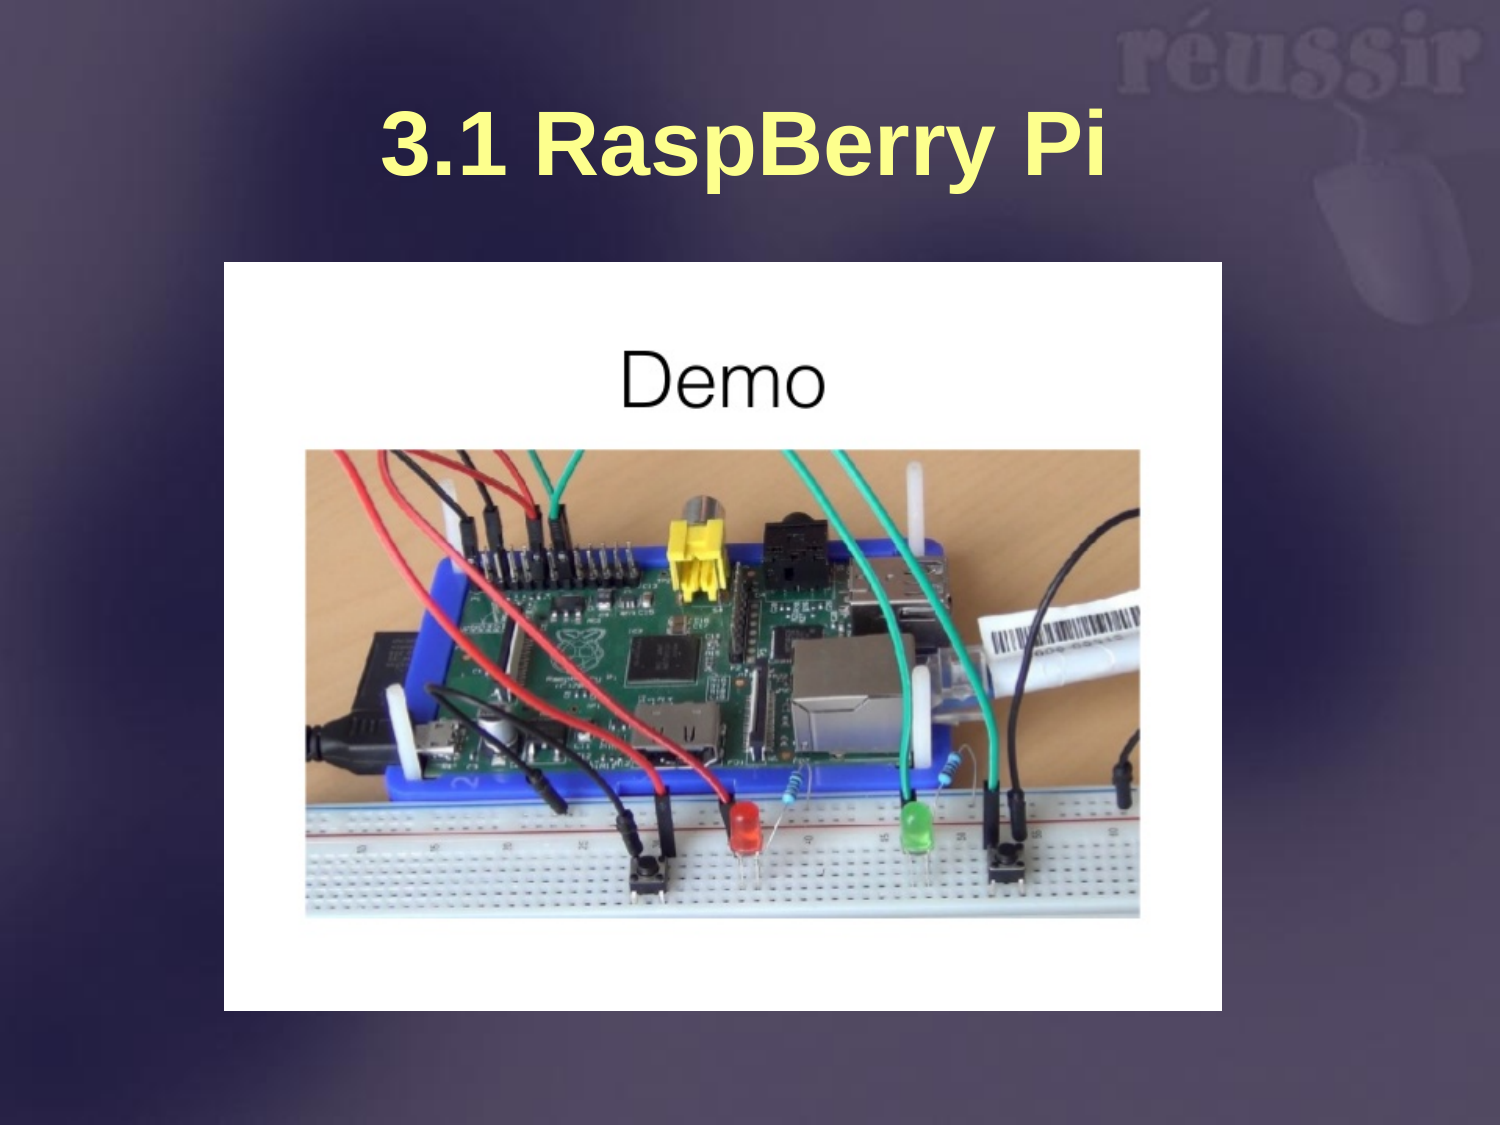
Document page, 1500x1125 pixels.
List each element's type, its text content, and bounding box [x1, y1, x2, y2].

title 3.1 RaspBerry Pi [75, 45, 1425, 233]
picture [0, 0, 1500, 1125]
